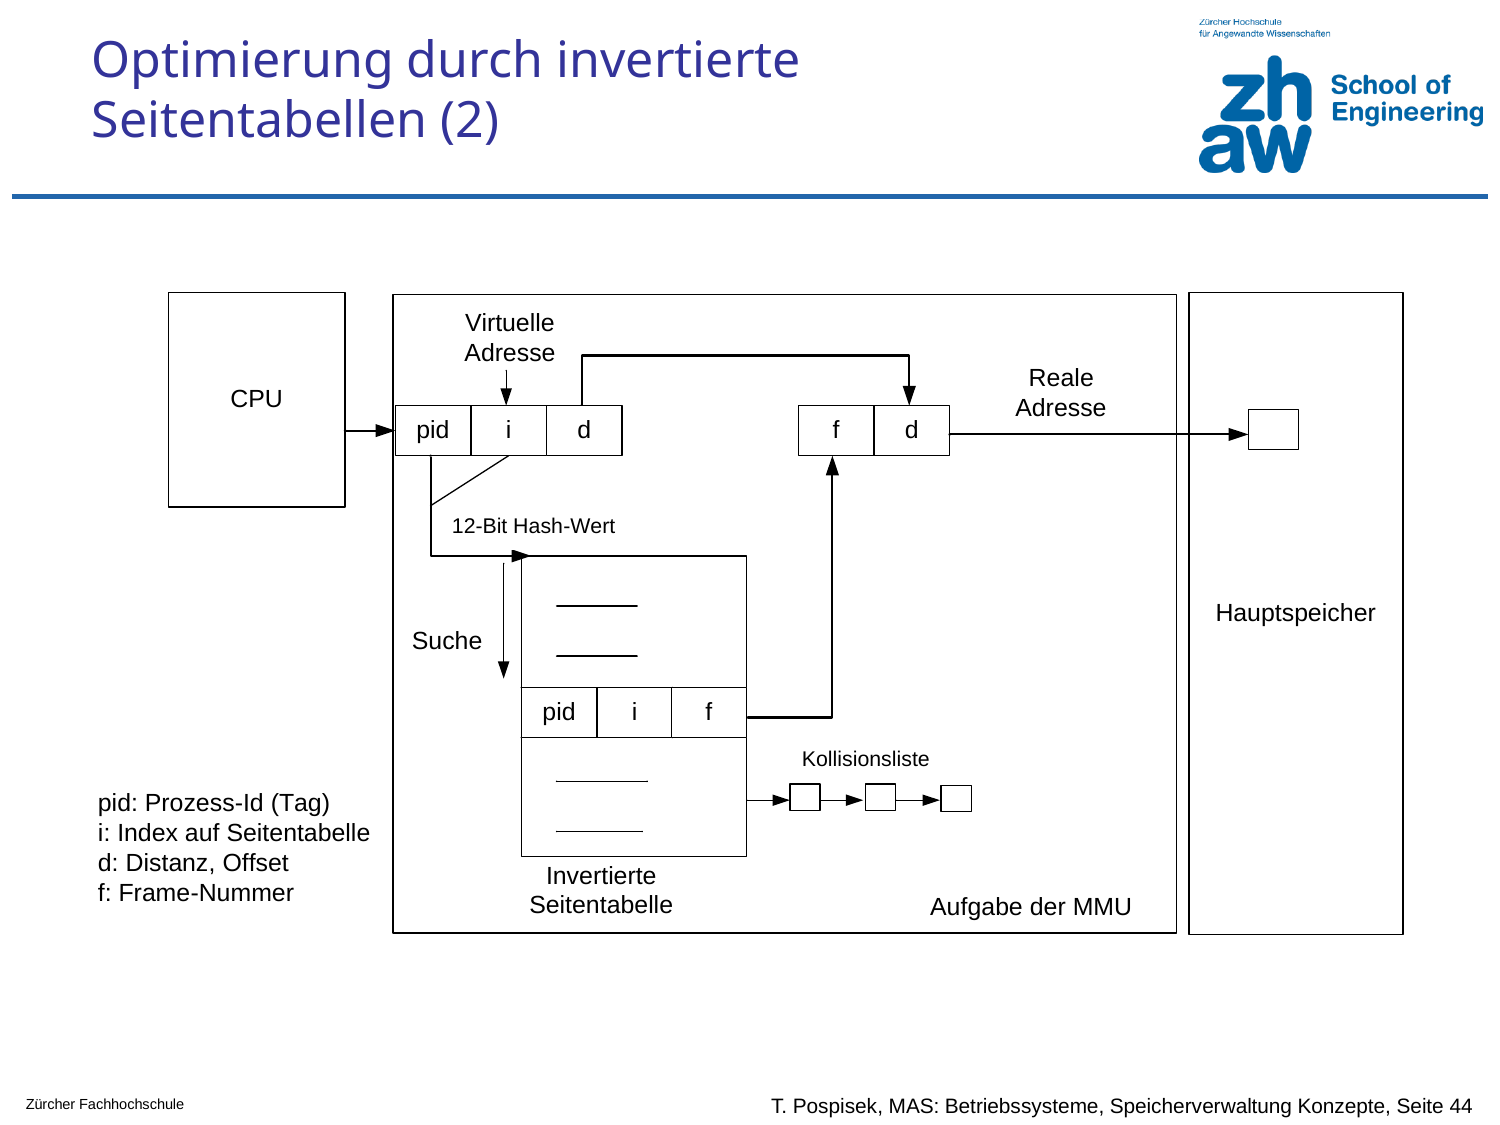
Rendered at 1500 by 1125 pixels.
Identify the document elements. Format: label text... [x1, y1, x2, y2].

picture [87, 289, 1407, 938]
picture [1199, 19, 1483, 173]
title Optimierung durch invertierte Seitentabellen (2) [76, 42, 1158, 156]
